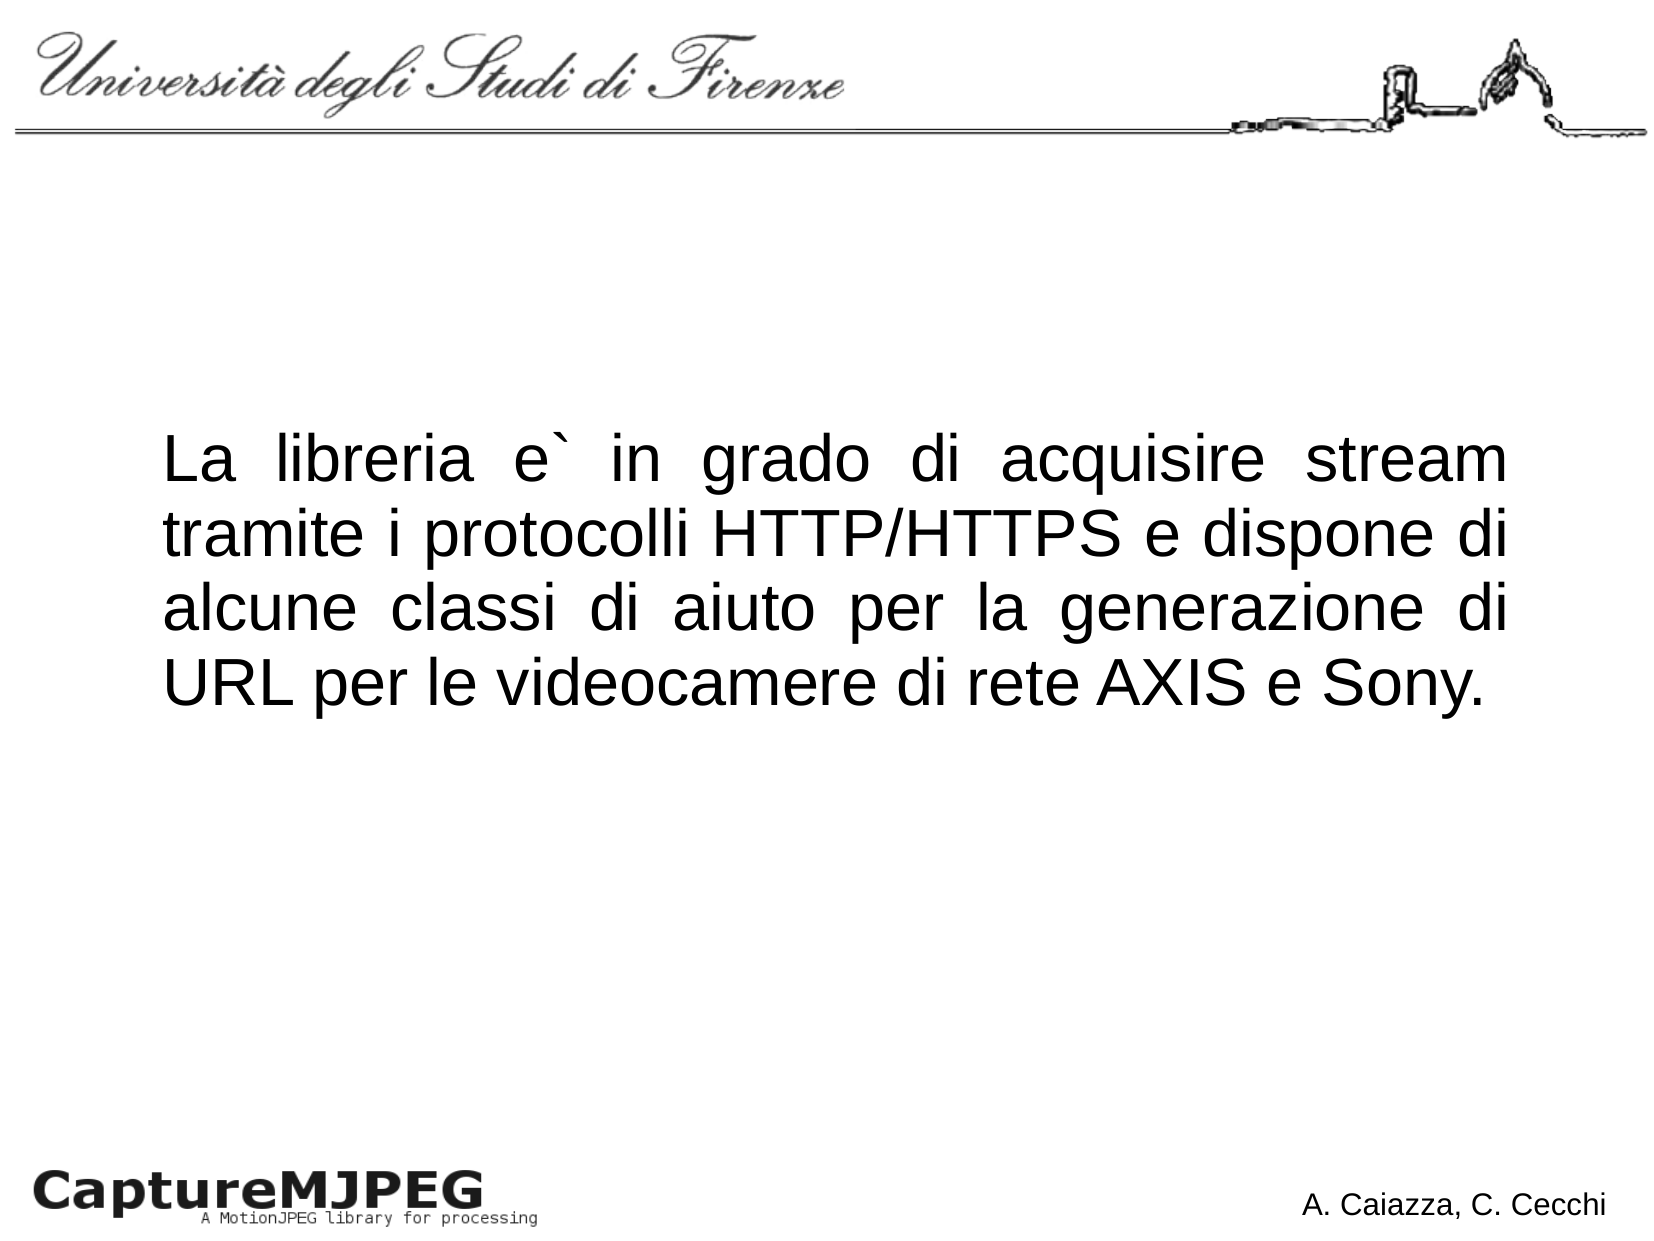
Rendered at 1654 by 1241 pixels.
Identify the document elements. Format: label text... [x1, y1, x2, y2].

picture [17, 1159, 550, 1229]
text_box La libreria e` in grado di acquisire stream tramite i protocolli HTTP/HTTPS e dispone di alcune classi di aiuto per la generazione di URL per le videocamere di rete AXIS e Sony. [147, 413, 1536, 770]
picture [7, 4, 1654, 147]
